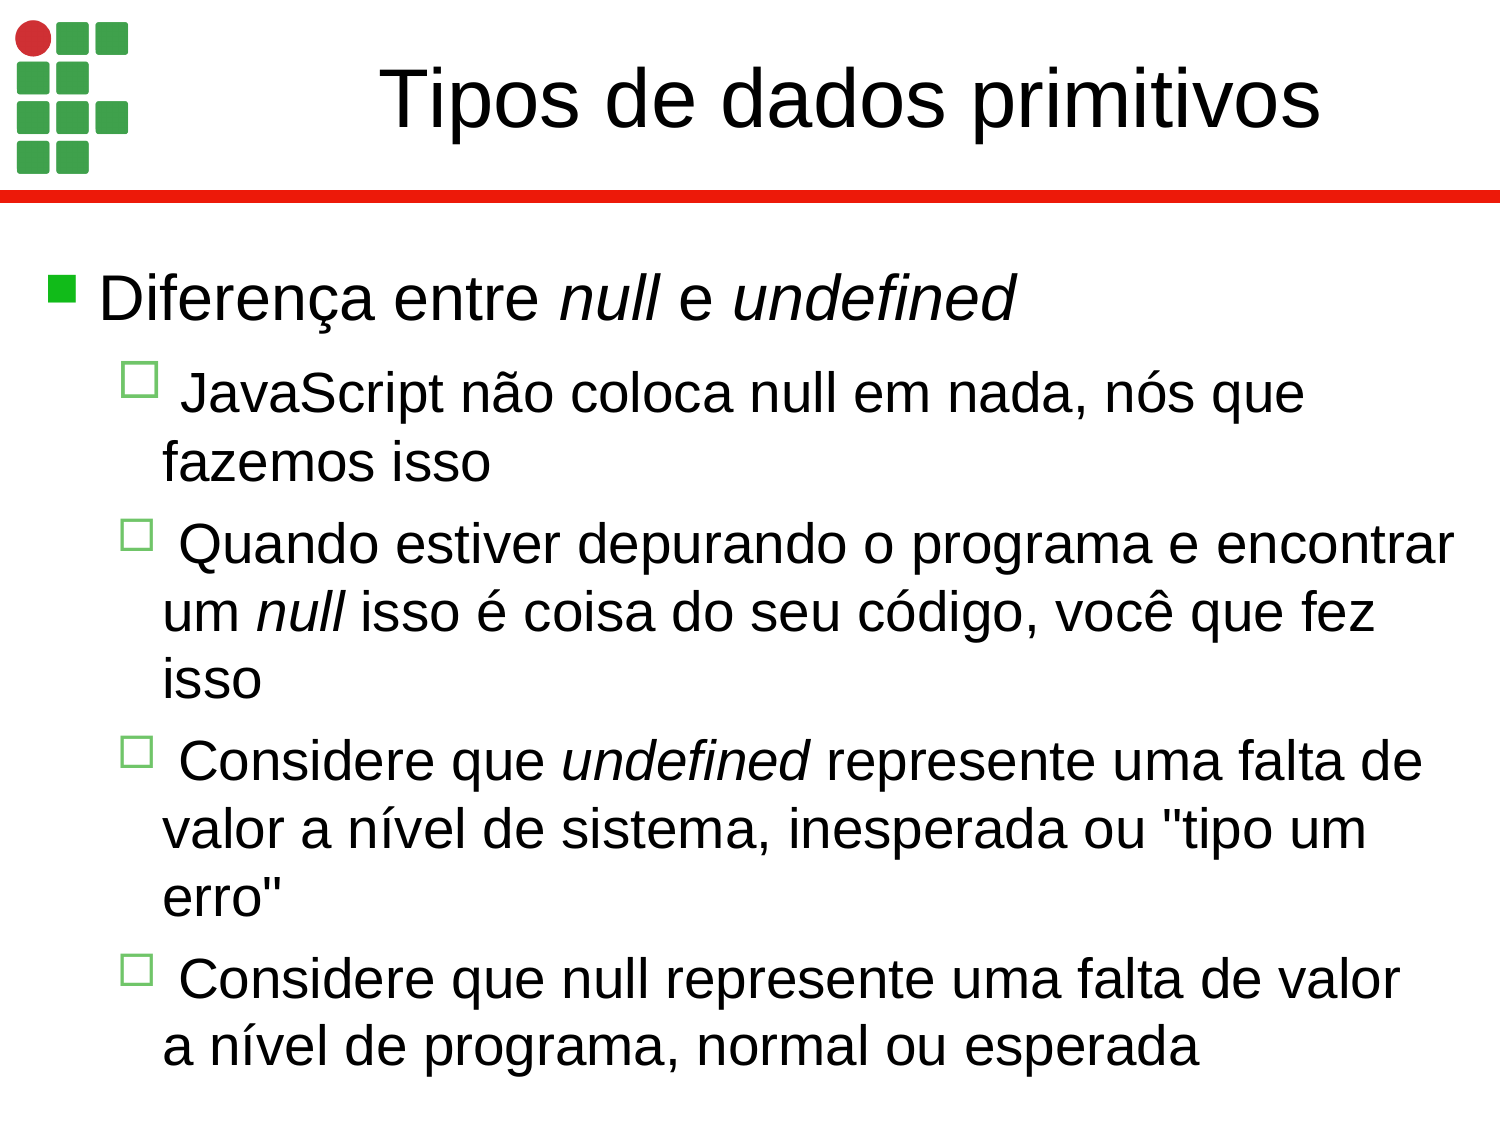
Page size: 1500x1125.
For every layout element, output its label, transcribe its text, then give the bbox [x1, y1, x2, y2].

title Tipos de dados primitivos [230, 0, 1471, 202]
list Diferença entre null e undefined JavaScript não coloca null em nada, nós que fazemos isso Quando estiver depurando o programa e encontrar um null isso é coisa do seu código, você que fez isso Considere que undefined represente uma falta de valor a nível de sistema, inesperada ou "tipo um erro" Considere que null represente uma falta de valor a nível de programa, normal ou esperada [29, 207, 1471, 1087]
picture [14, 16, 130, 178]
